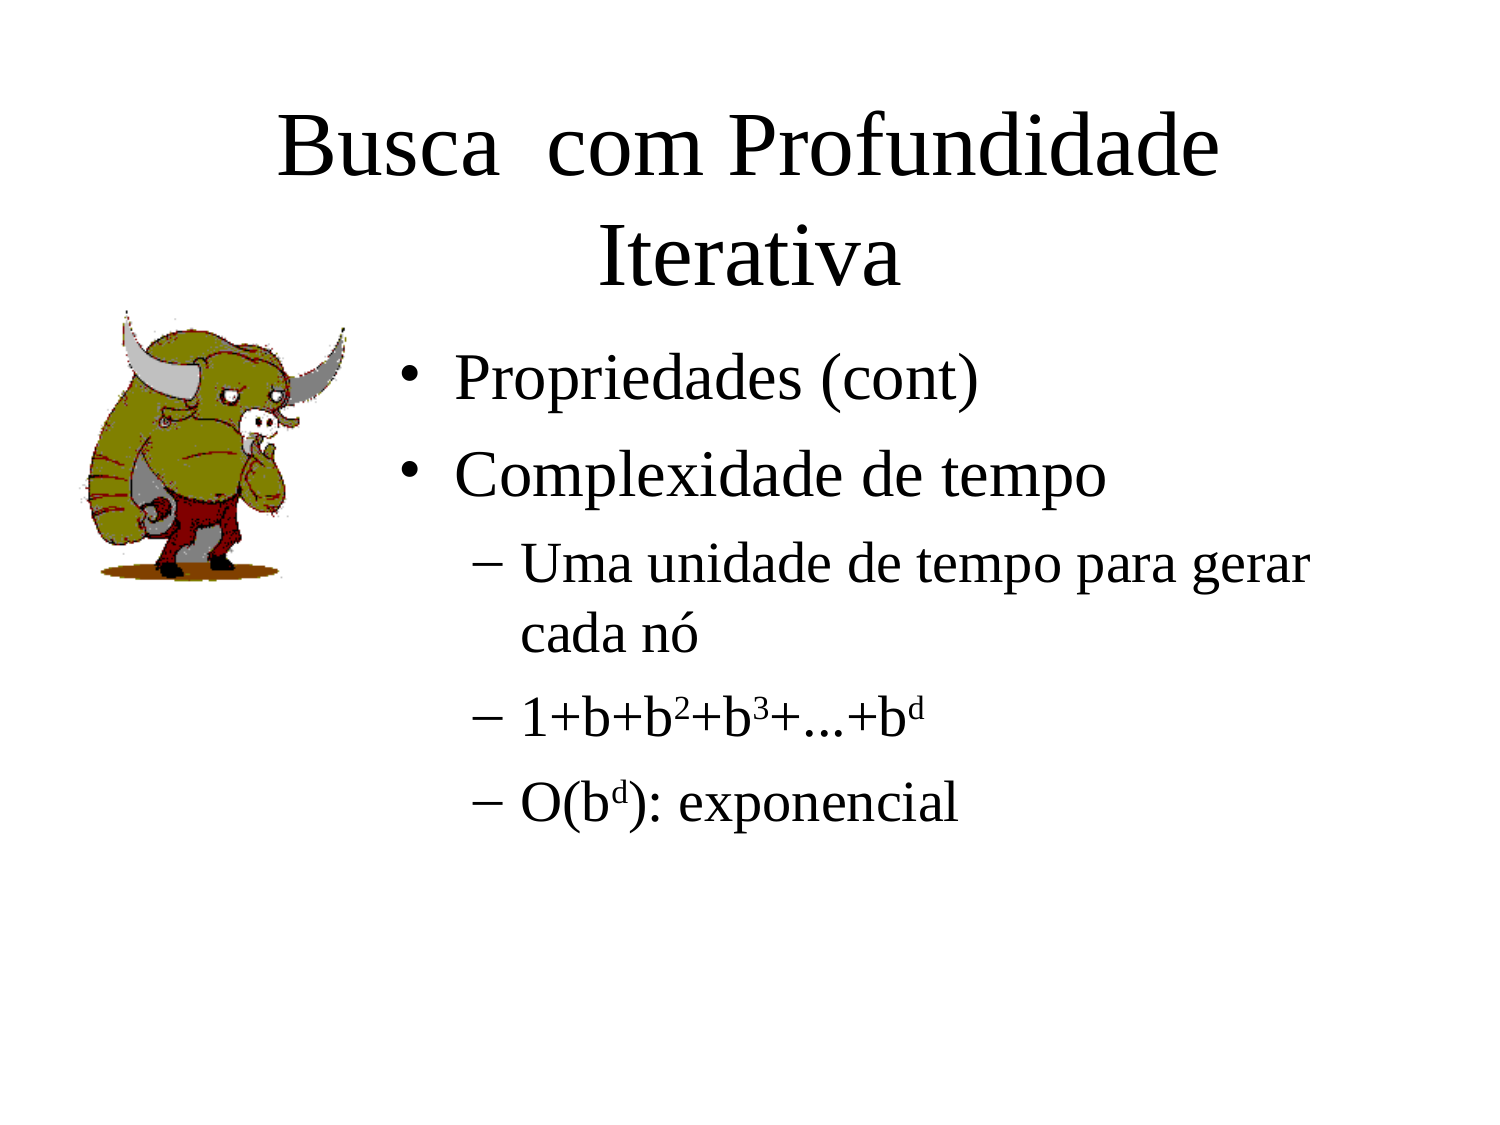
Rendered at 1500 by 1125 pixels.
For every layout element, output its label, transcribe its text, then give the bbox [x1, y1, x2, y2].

picture [59, 292, 381, 591]
list Propriedades (cont) Complexidade de tempo Uma unidade de tempo para gerar cada nó 1+b+b2+b3+...+bd O(bd): exponencial [383, 324, 1388, 1001]
title Busca com Profundidade Iterativa [112, 76, 1388, 312]
